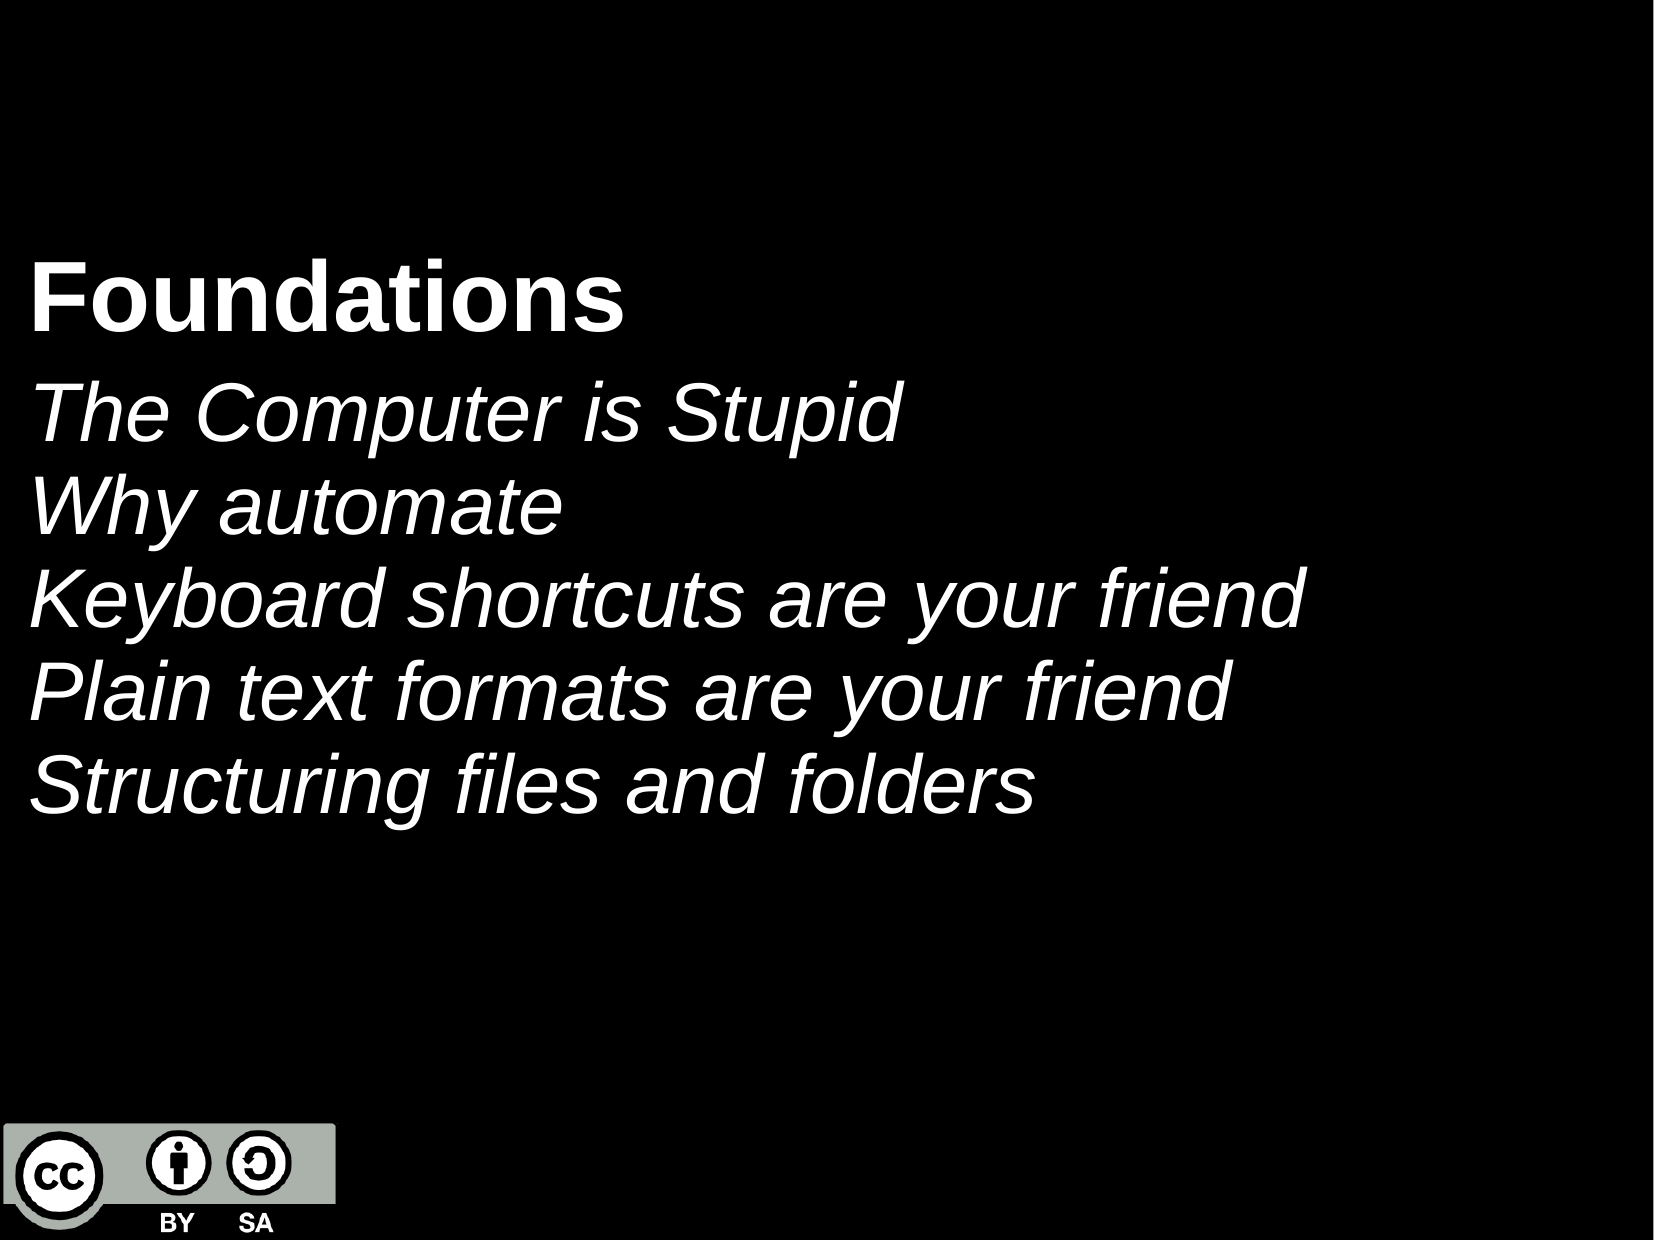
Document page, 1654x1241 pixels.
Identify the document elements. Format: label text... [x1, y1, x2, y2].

picture [0, 1120, 338, 1239]
text_box Foundations The Computer is Stupid Why automate Keyboard shortcuts are your friend Plain text formats are your friend Structuring files and folders [28, 239, 1623, 833]
